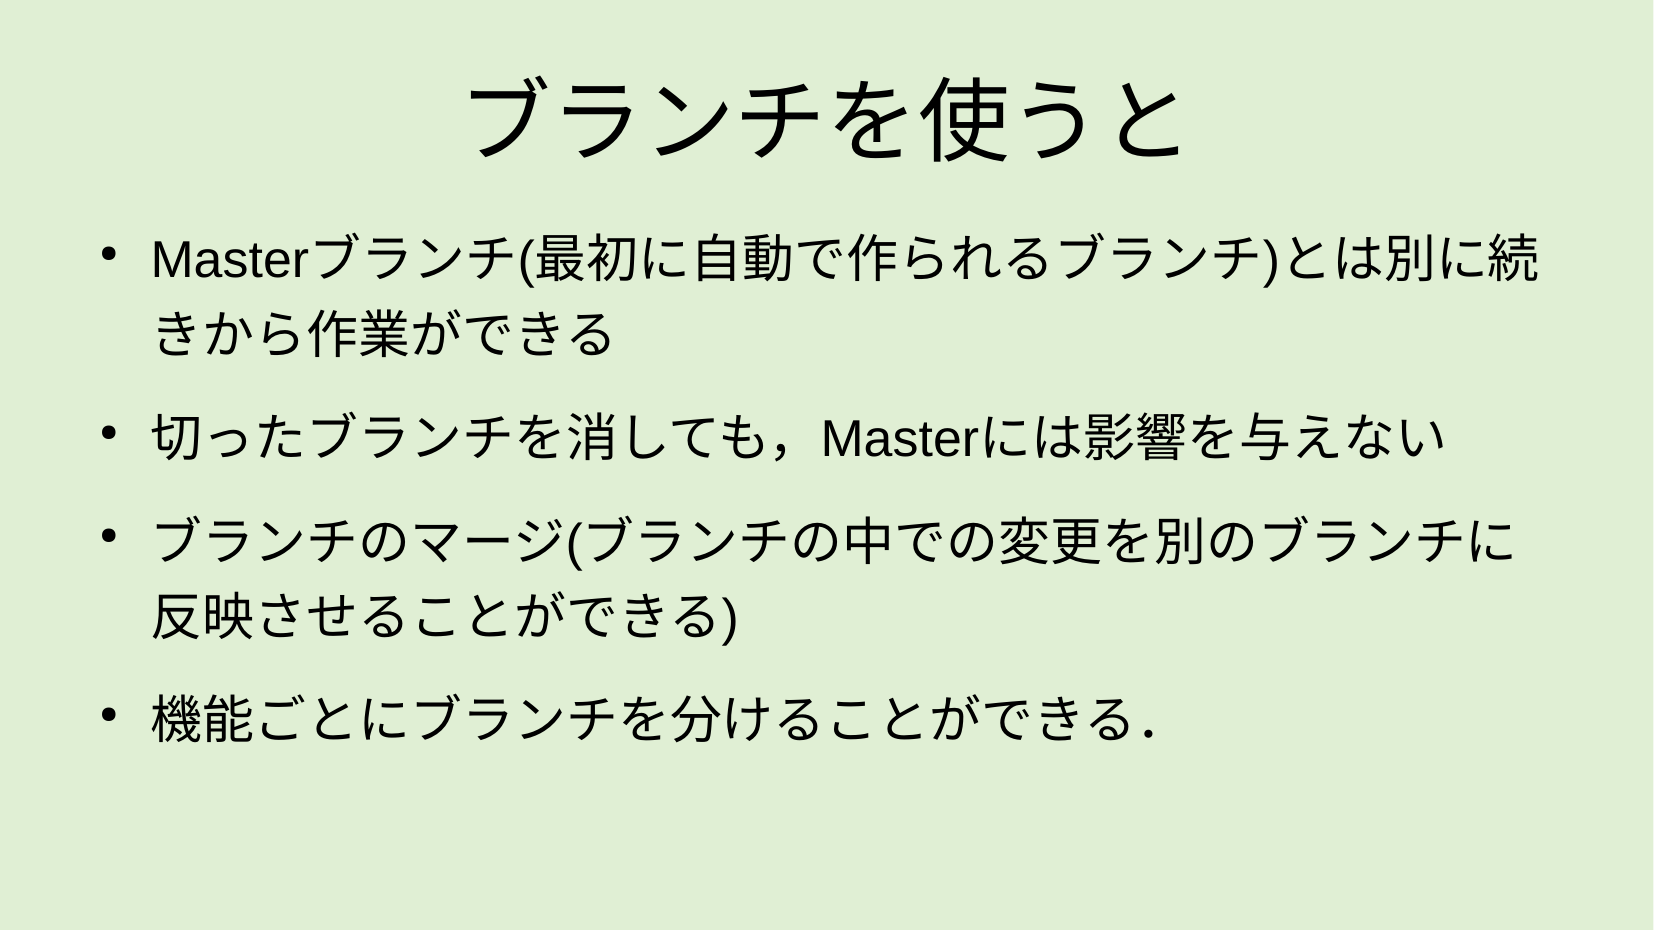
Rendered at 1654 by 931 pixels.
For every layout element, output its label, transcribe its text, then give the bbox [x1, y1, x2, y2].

title ブランチを使うと [82, 37, 1571, 193]
list Masterブランチ(最初に自動で作られるブランチ)とは別に続きから作業ができる 切ったブランチを消しても，Masterには影響を与えない ブランチのマージ(ブランチの中での変更を別のブランチに反映させることができる) 機能ごとにブランチを分けることができる． [82, 217, 1571, 758]
